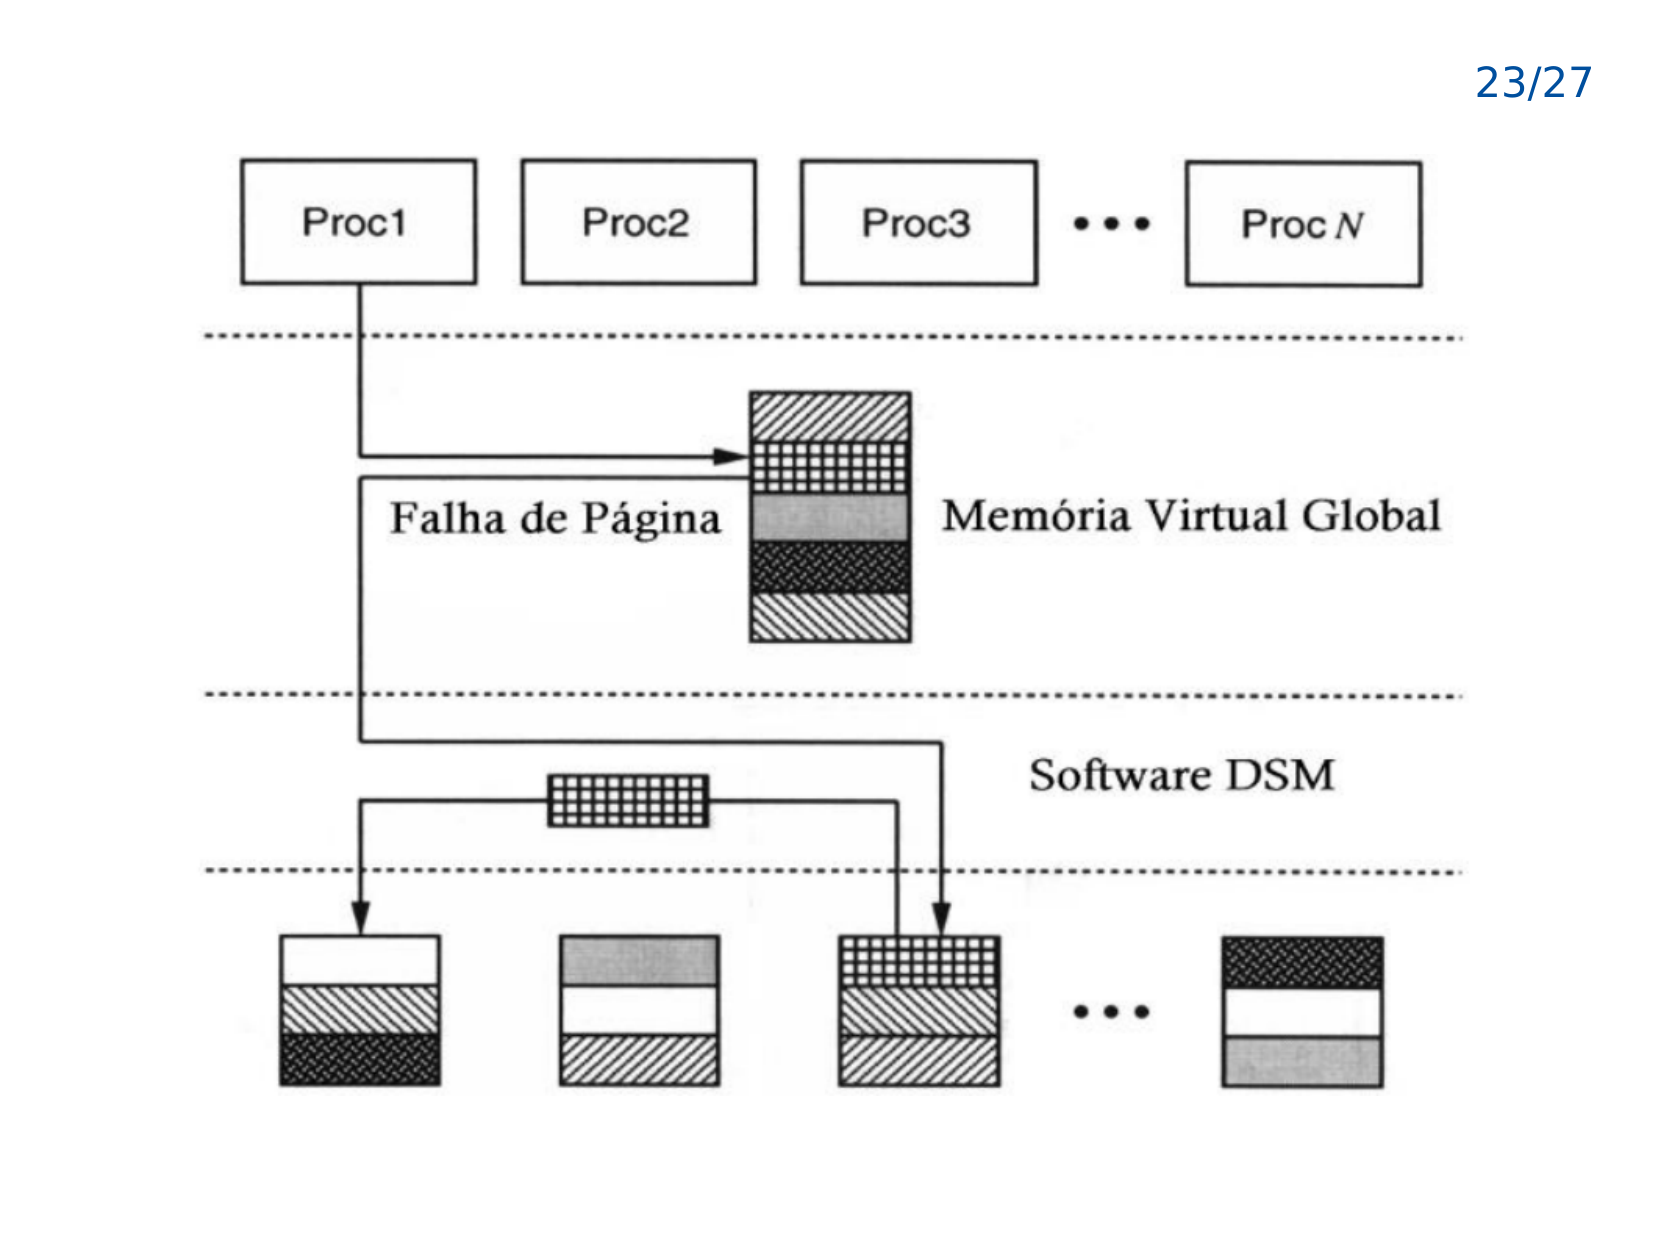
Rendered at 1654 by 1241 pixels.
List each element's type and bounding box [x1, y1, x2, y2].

picture [191, 154, 1480, 1096]
